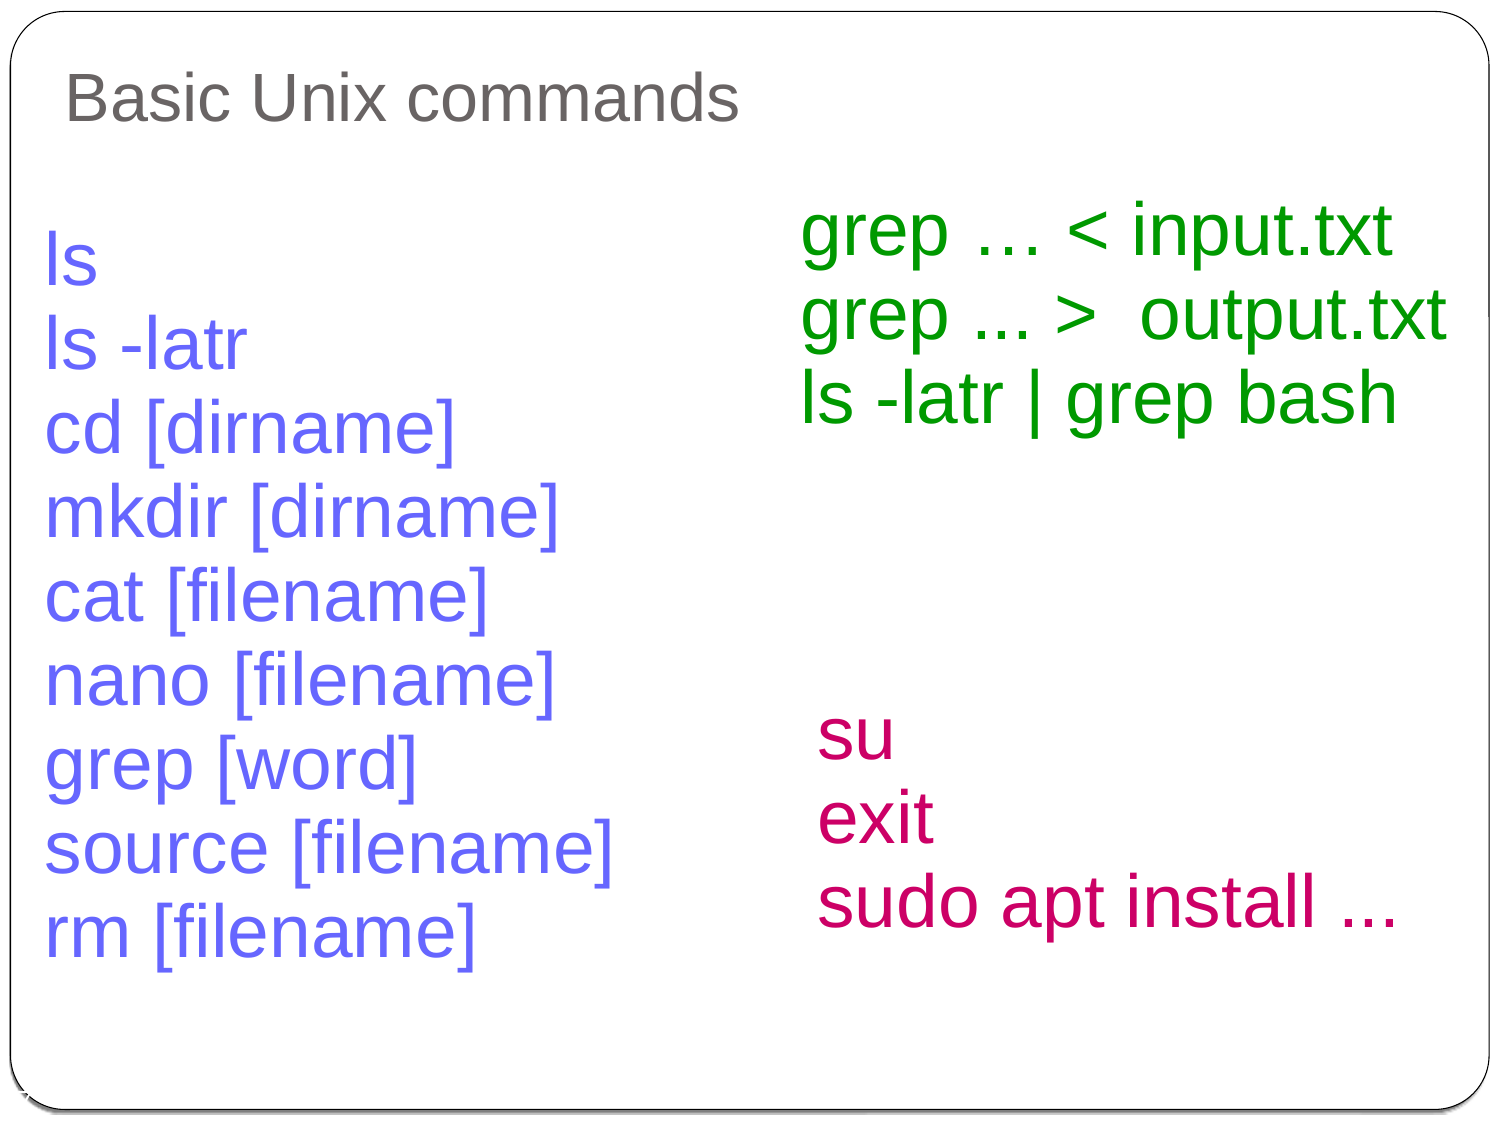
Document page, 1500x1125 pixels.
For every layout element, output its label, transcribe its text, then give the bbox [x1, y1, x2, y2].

title Basic Unix commands [50, 45, 1450, 150]
text_box grep … < input.txt grep ... > output.txt ls -latr | grep bash su exit sudo apt install ... [765, 179, 1500, 953]
slide_number <number> [0, 1074, 50, 1125]
text_box ls ls -latr cd [dirname] mkdir [dirname] cat [filename] nano [filename] grep [word] source [filename] rm [filename] [30, 210, 796, 981]
